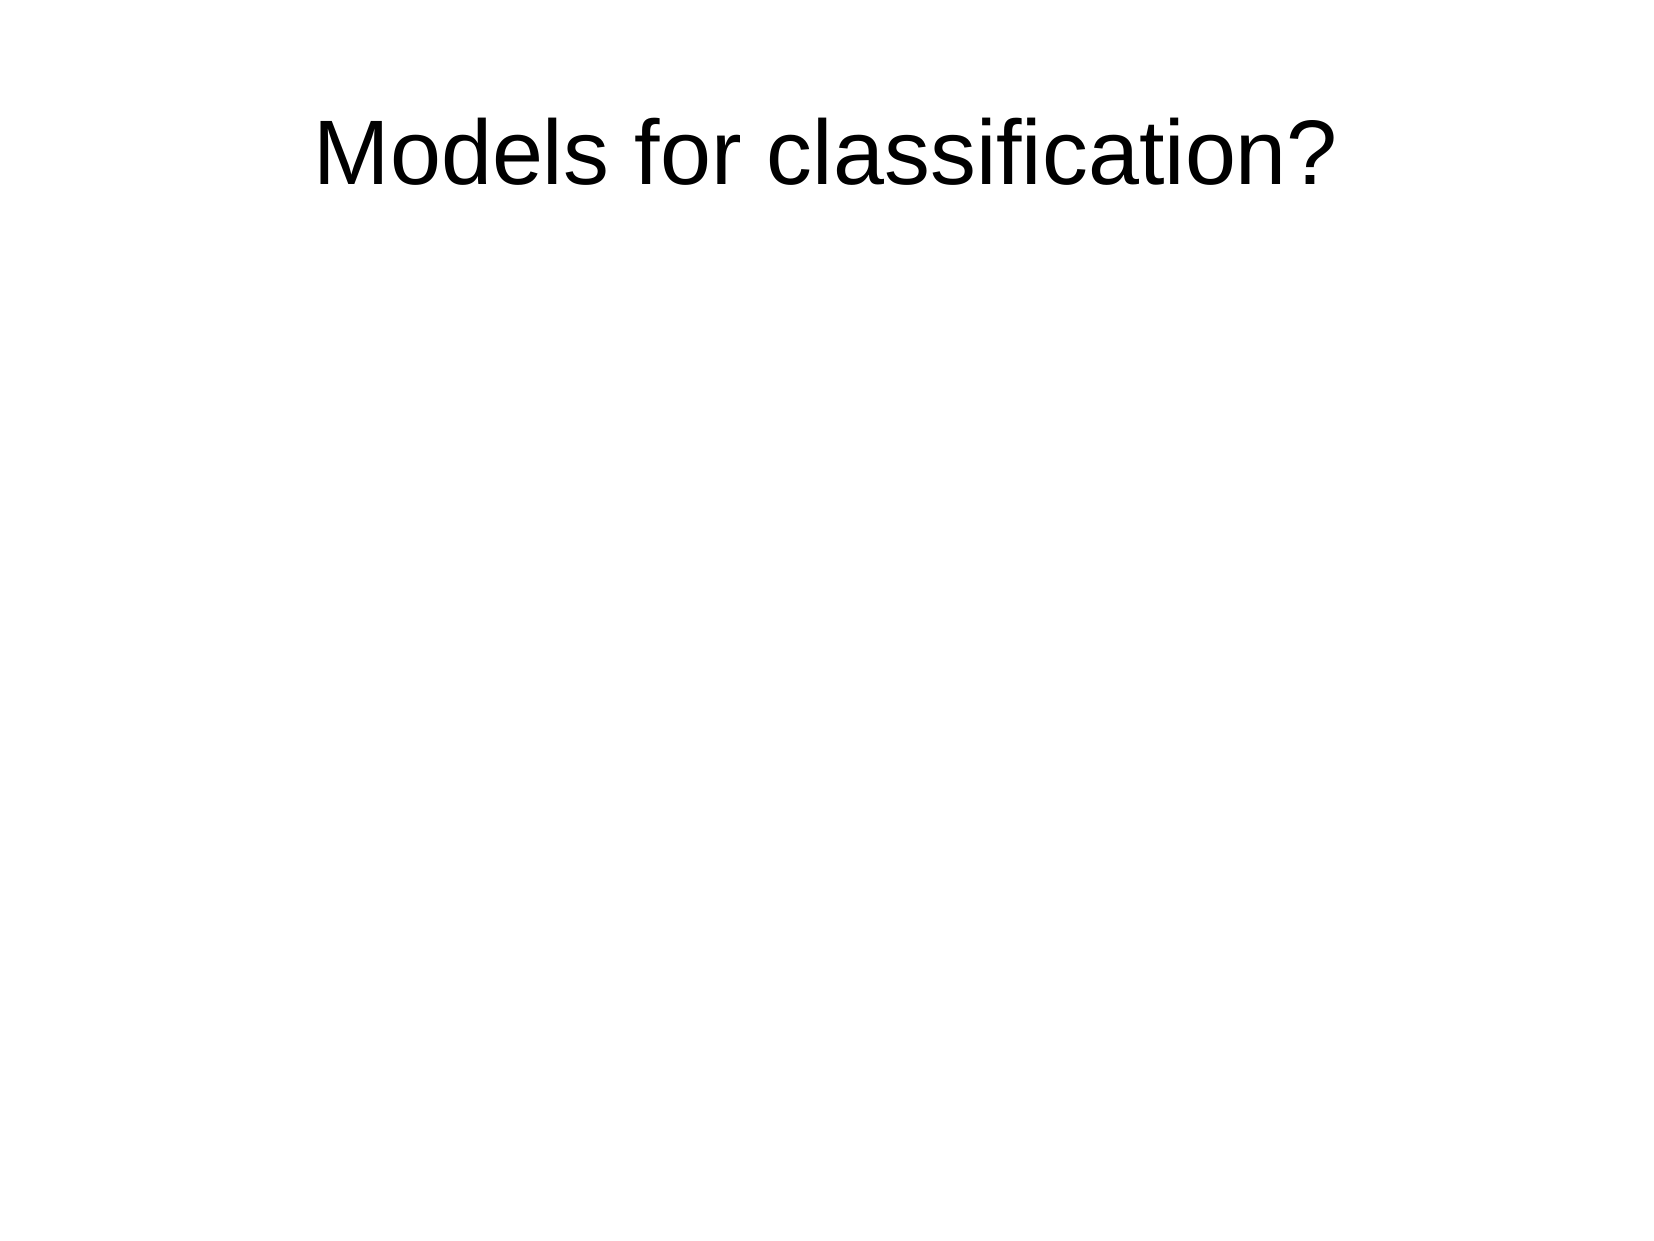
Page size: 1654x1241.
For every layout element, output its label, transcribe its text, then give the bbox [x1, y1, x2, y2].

title Models for classification? [82, 49, 1571, 257]
